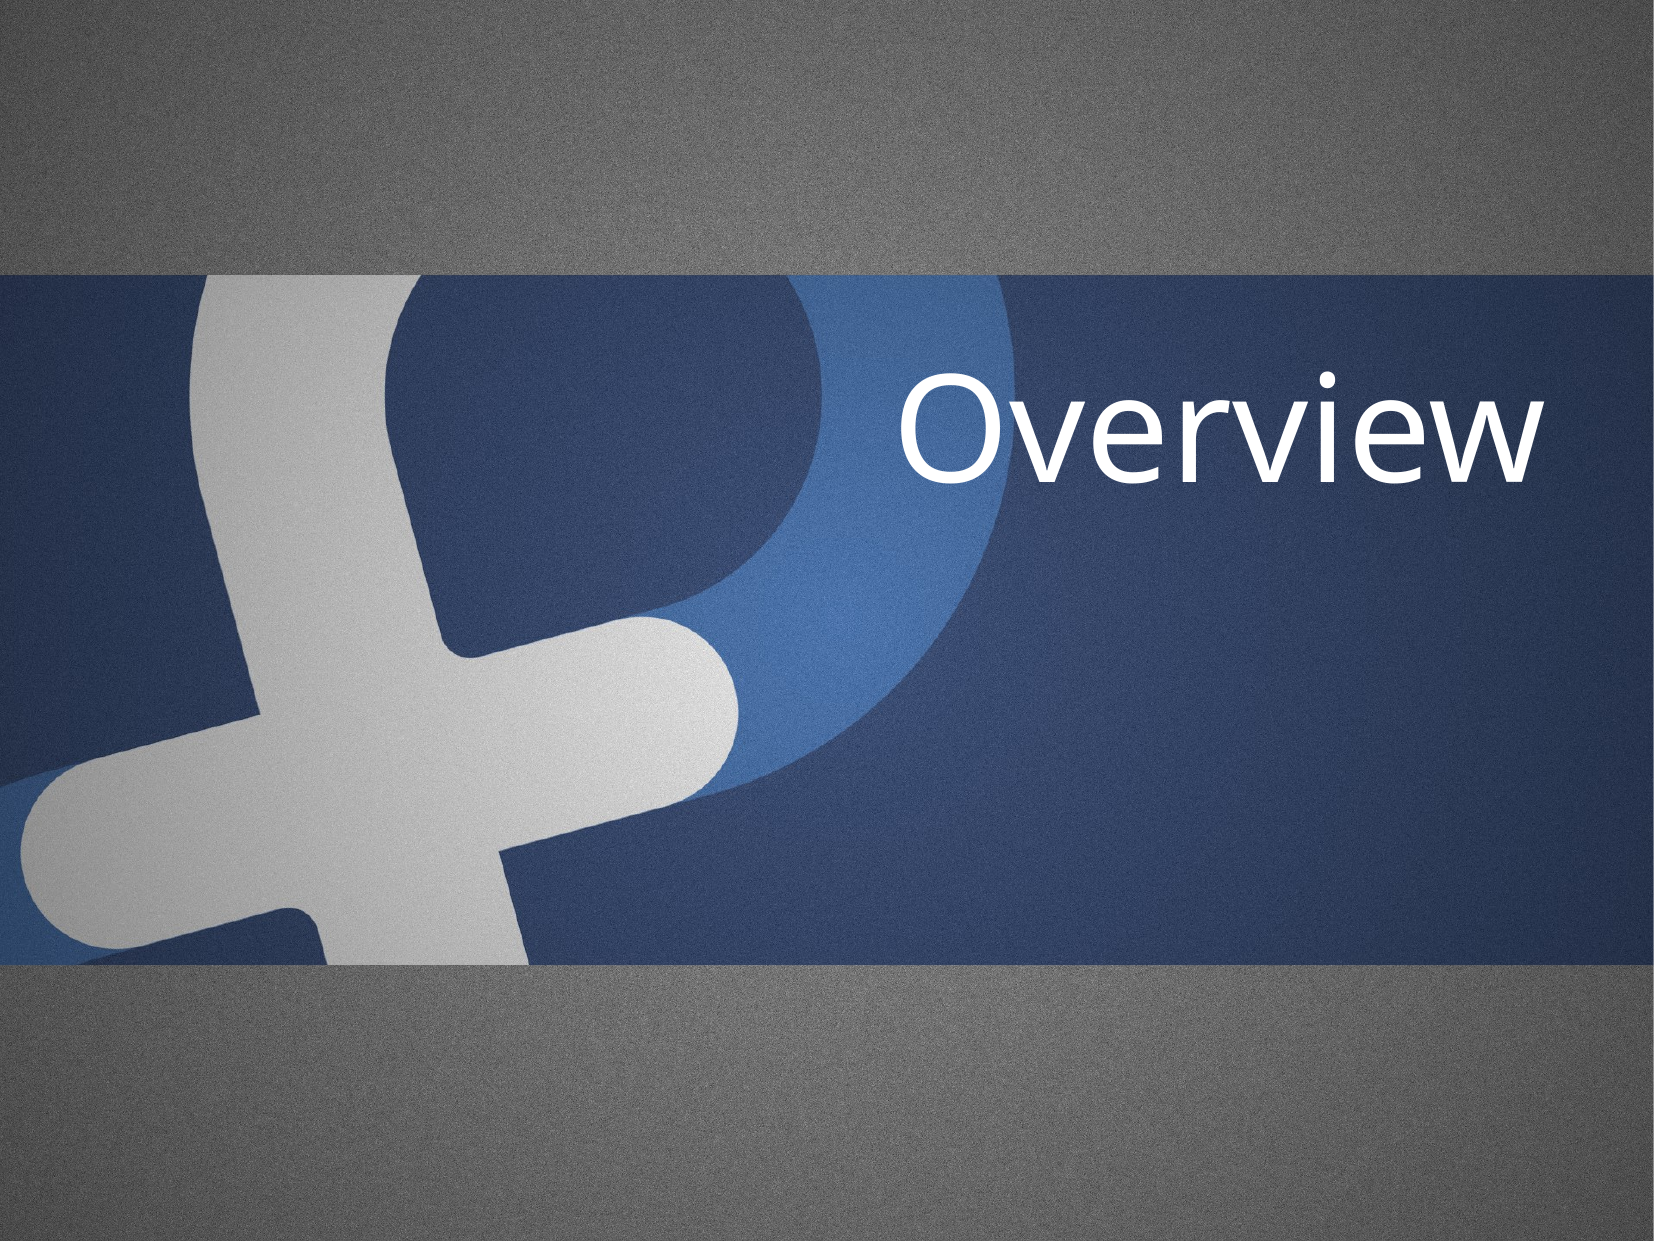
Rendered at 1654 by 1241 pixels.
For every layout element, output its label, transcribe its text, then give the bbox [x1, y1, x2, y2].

picture [0, 0, 1654, 1241]
text_box Overview [447, 315, 1562, 654]
